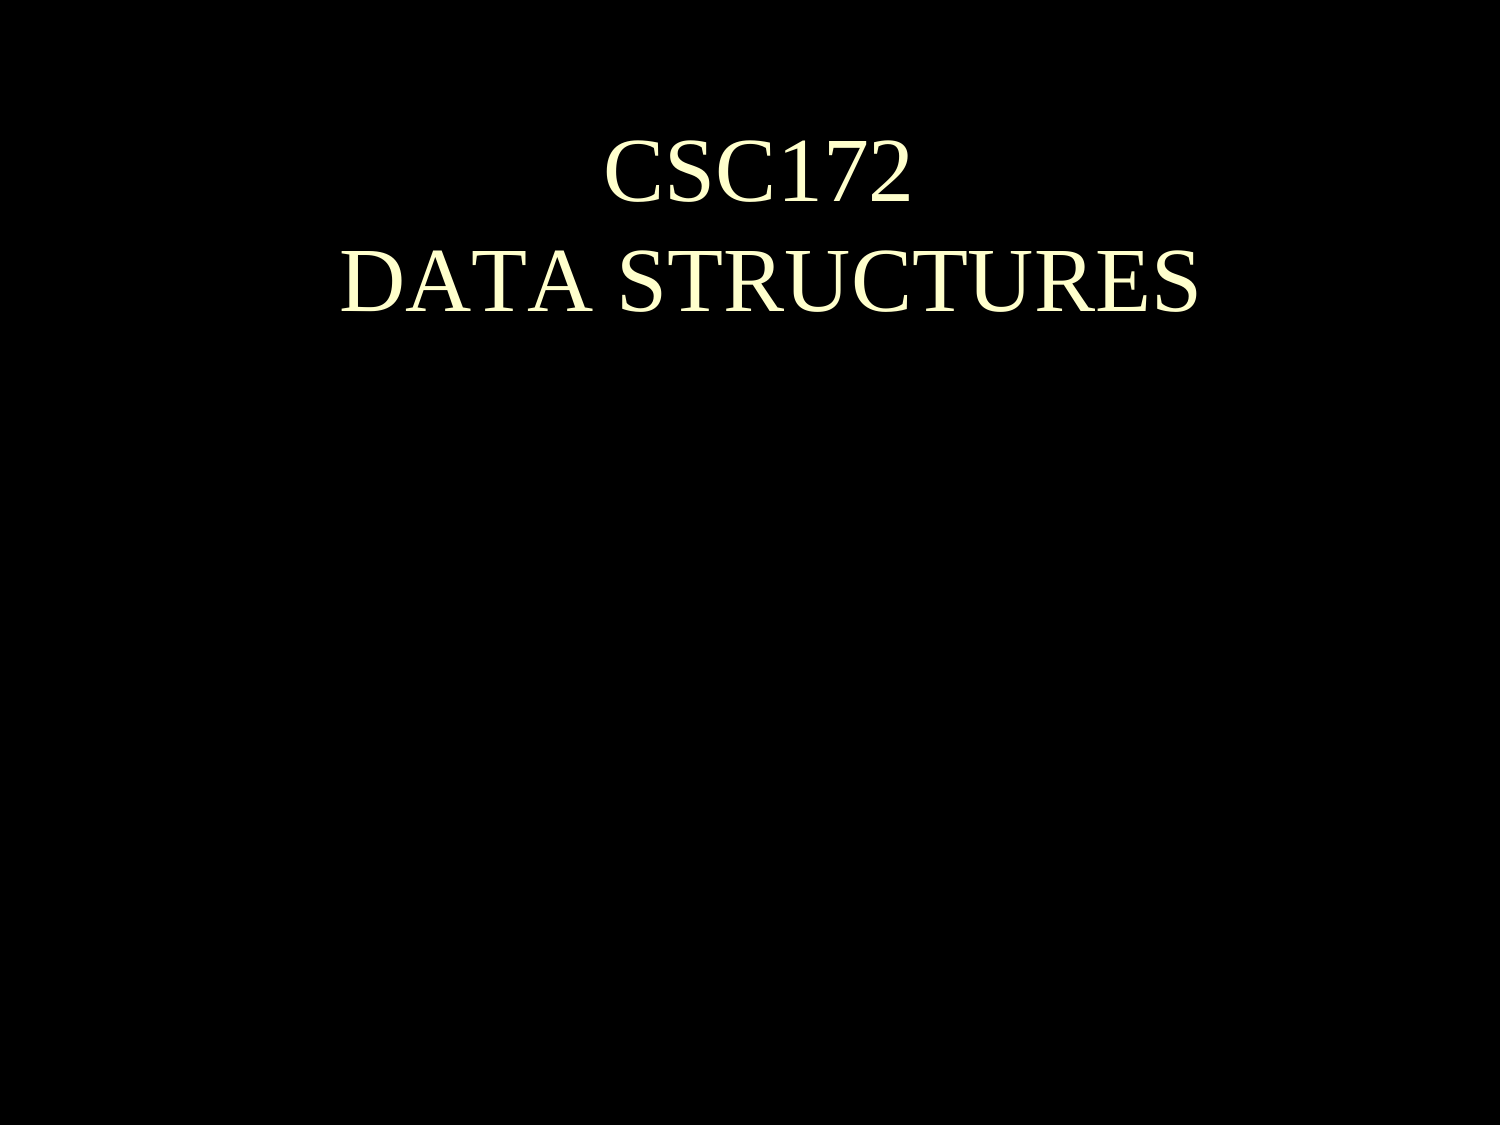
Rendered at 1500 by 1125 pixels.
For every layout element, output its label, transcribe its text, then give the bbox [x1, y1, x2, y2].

title CSC172 DATA STRUCTURES [42, 102, 1500, 338]
